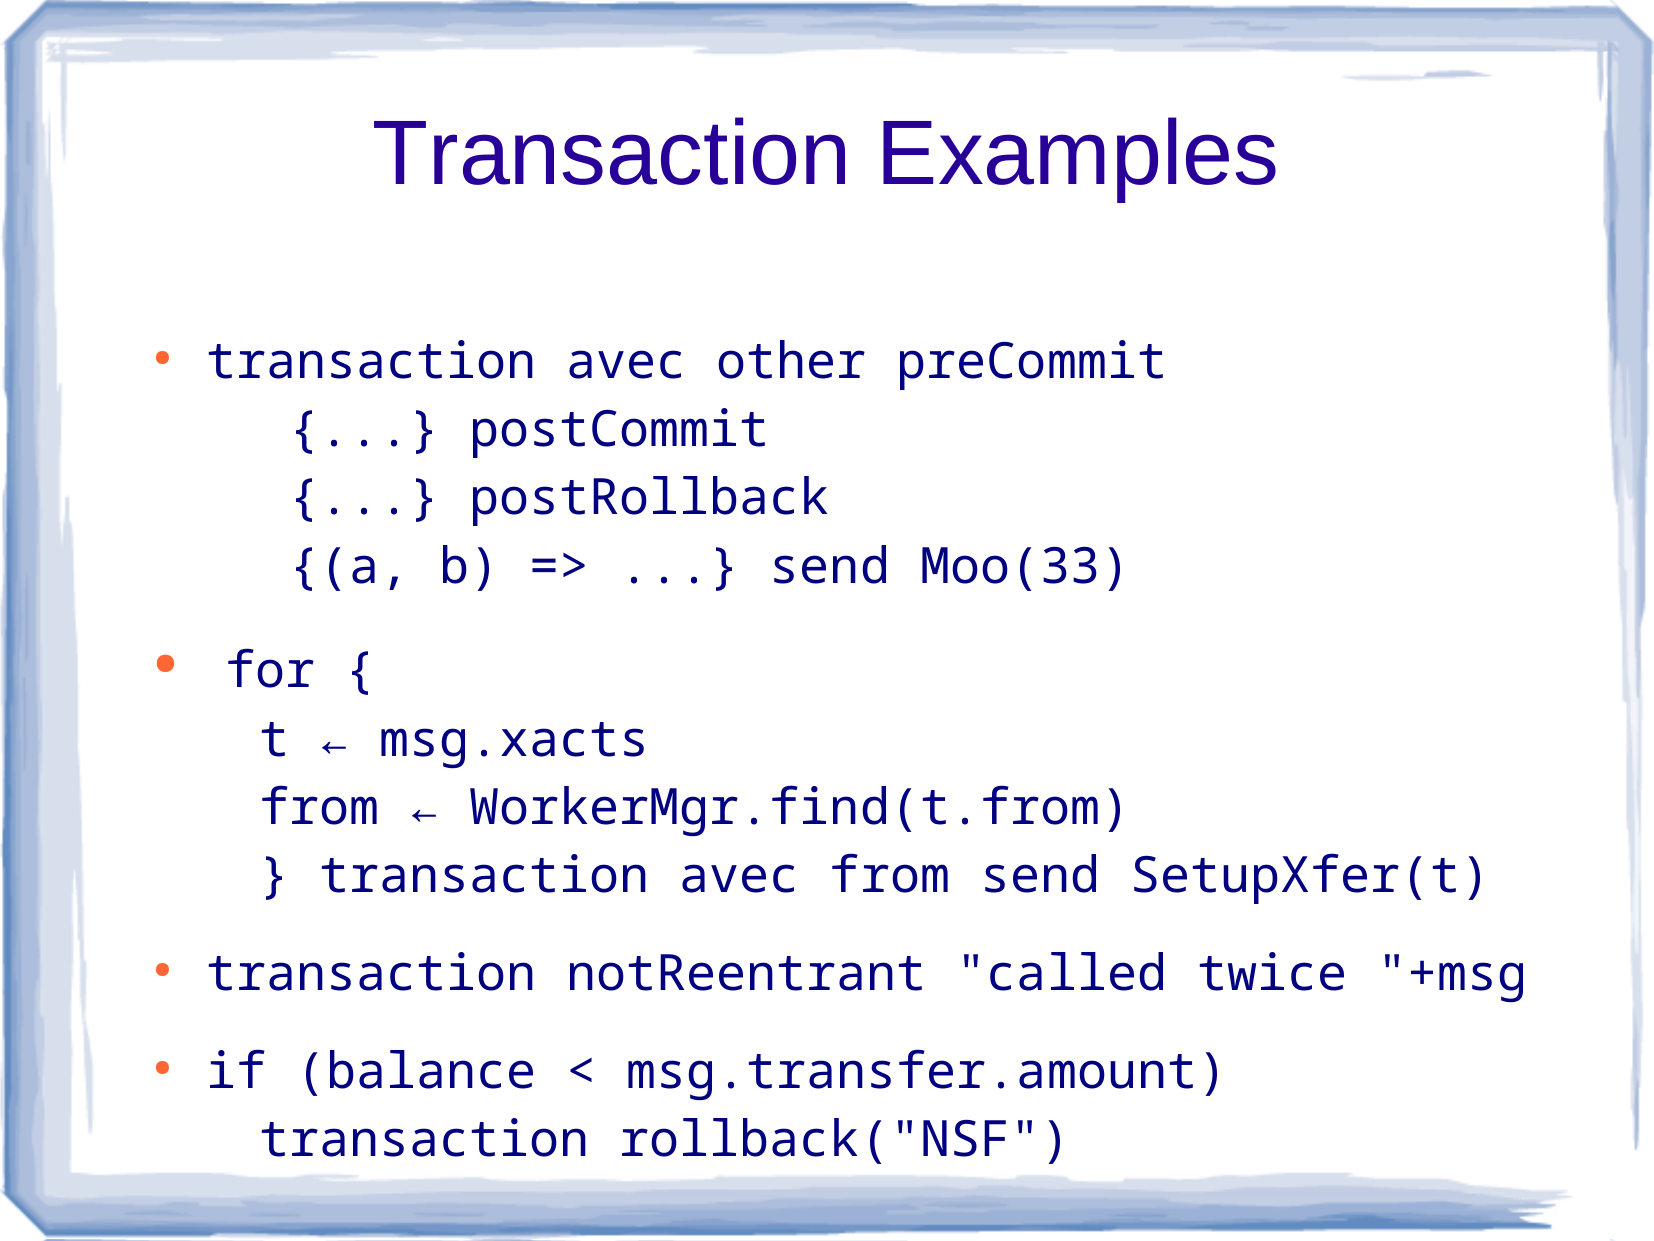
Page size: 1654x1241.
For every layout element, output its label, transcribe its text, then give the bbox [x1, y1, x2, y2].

picture [0, 0, 1654, 1241]
title Transaction Examples [82, 56, 1571, 250]
list transaction avec other preCommit {...} postCommit {...} postRollback {(a, b) => ...} send Moo(33) for { t ← msg.xacts from ← WorkerMgr.find(t.from) } transaction avec from send SetupXfer(t) transaction notReentrant "called twice "+msg if (balance < msg.transfer.amount) transaction rollback("NSF") [118, 324, 1571, 1129]
